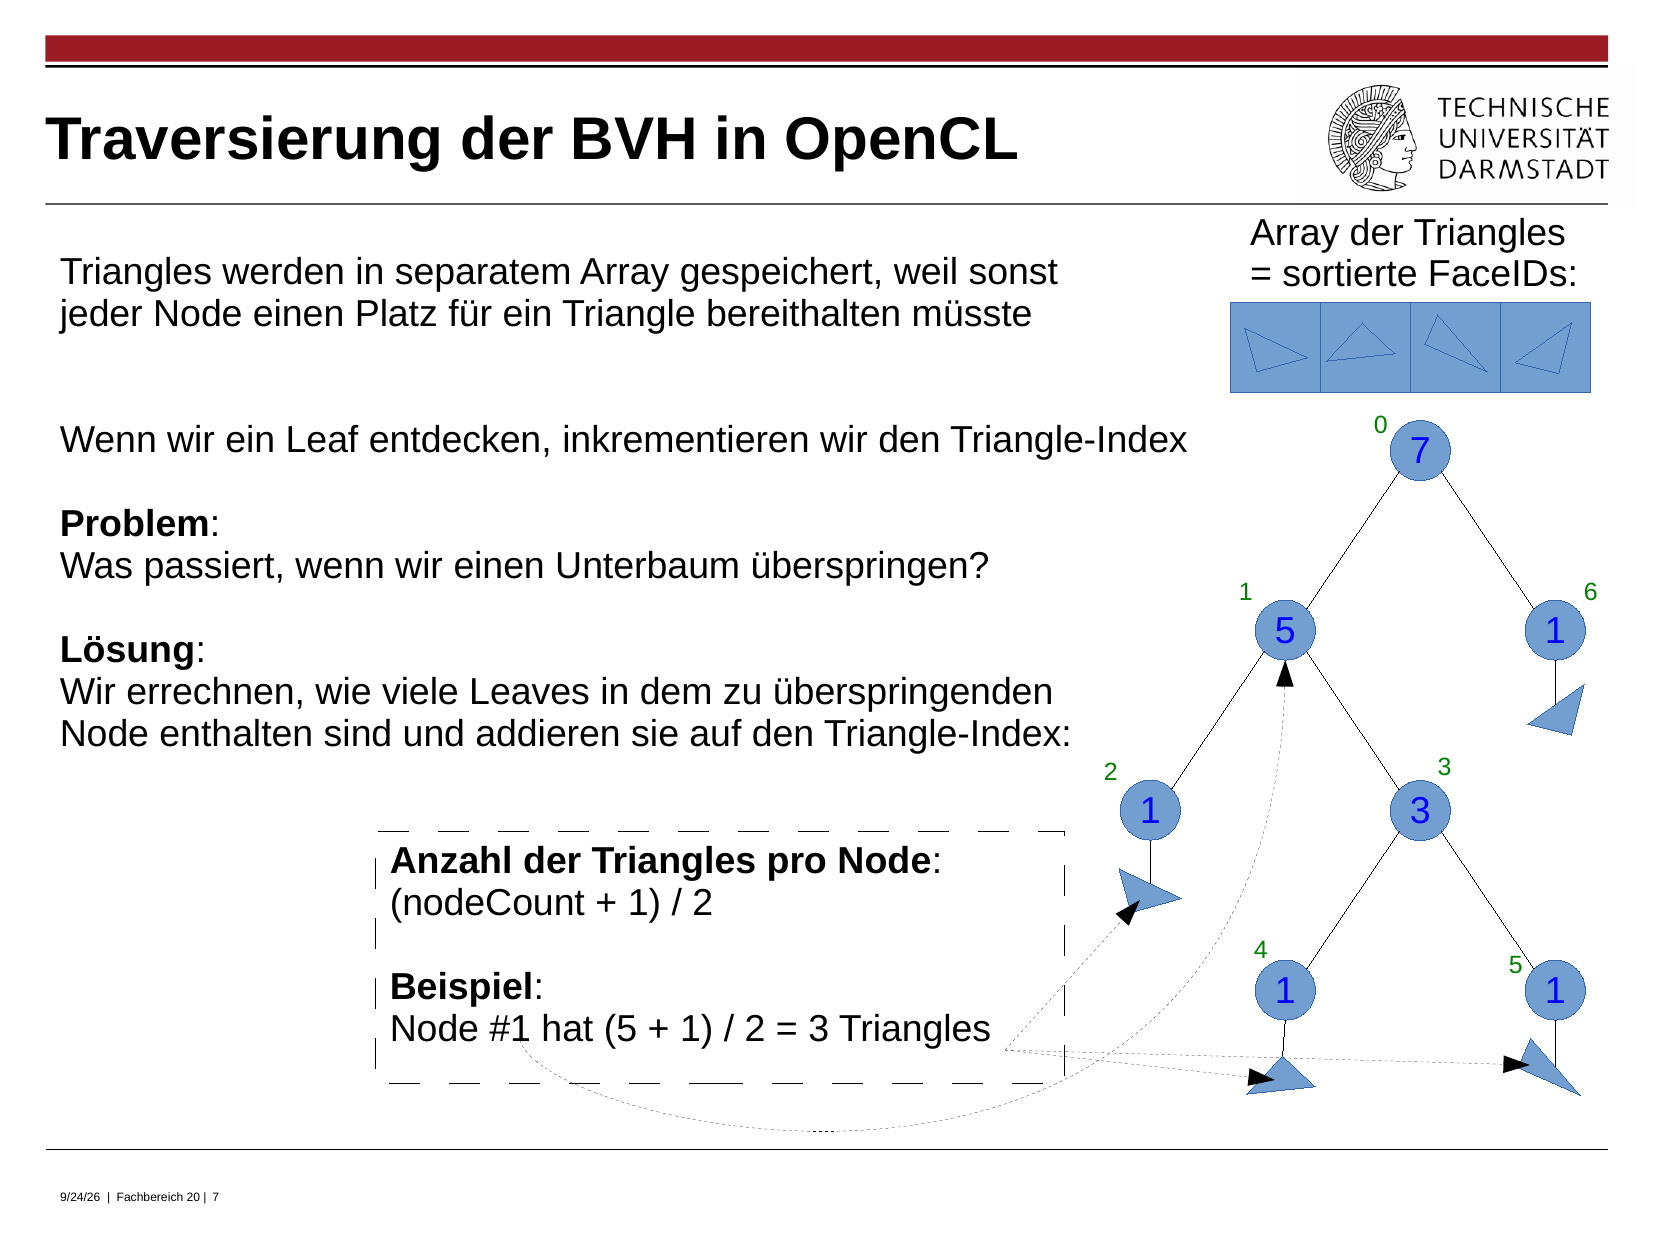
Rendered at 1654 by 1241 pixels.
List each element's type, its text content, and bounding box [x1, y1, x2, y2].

text_box 7 [1390, 420, 1451, 481]
text_box 1 [1525, 600, 1586, 661]
text_box Triangles werden in separatem Array gespeichert, weil sonst jeder Node einen Platz für ein Triangle bereithalten müsste Wenn wir ein Leaf entdecken, inkrementieren wir den Triangle-Index Problem: Was passiert, wenn wir einen Unterbaum überspringen? Lösung: Wir errechnen, wie viele Leaves in dem zu überspringenden Node enthalten sind und addieren sie auf den Triangle-Index: [45, 242, 1206, 824]
text_box [1246, 1056, 1316, 1095]
picture [1296, 66, 1636, 210]
text_box 1 [1525, 960, 1586, 1021]
text_box 5 [1494, 943, 1538, 991]
text_box 0 [1359, 403, 1403, 451]
text_box 1 [1224, 570, 1268, 617]
text_box 6 [1569, 570, 1613, 617]
text_box [1520, 1038, 1581, 1096]
title Traversierung der BVH in OpenCL [45, 48, 1247, 200]
text_box 1 [1120, 780, 1181, 841]
text_box 5 [1255, 600, 1316, 661]
text_box 3 [1422, 745, 1467, 792]
text_box [1119, 868, 1182, 912]
text_box [1230, 302, 1591, 393]
text_box [1527, 684, 1585, 736]
text_box Array der Triangles = sortierte FaceIDs: [1235, 203, 1594, 312]
text_box 4 [1239, 928, 1283, 976]
text_box Anzahl der Triangles pro Node: (nodeCount + 1) / 2 Beispiel: Node #1 hat (5 + 1) / 2 = 3 Triangles [375, 831, 1065, 1084]
text_box 2 [1089, 750, 1133, 797]
text_box 3 [1390, 780, 1451, 841]
text_box 1 [1255, 960, 1316, 1021]
